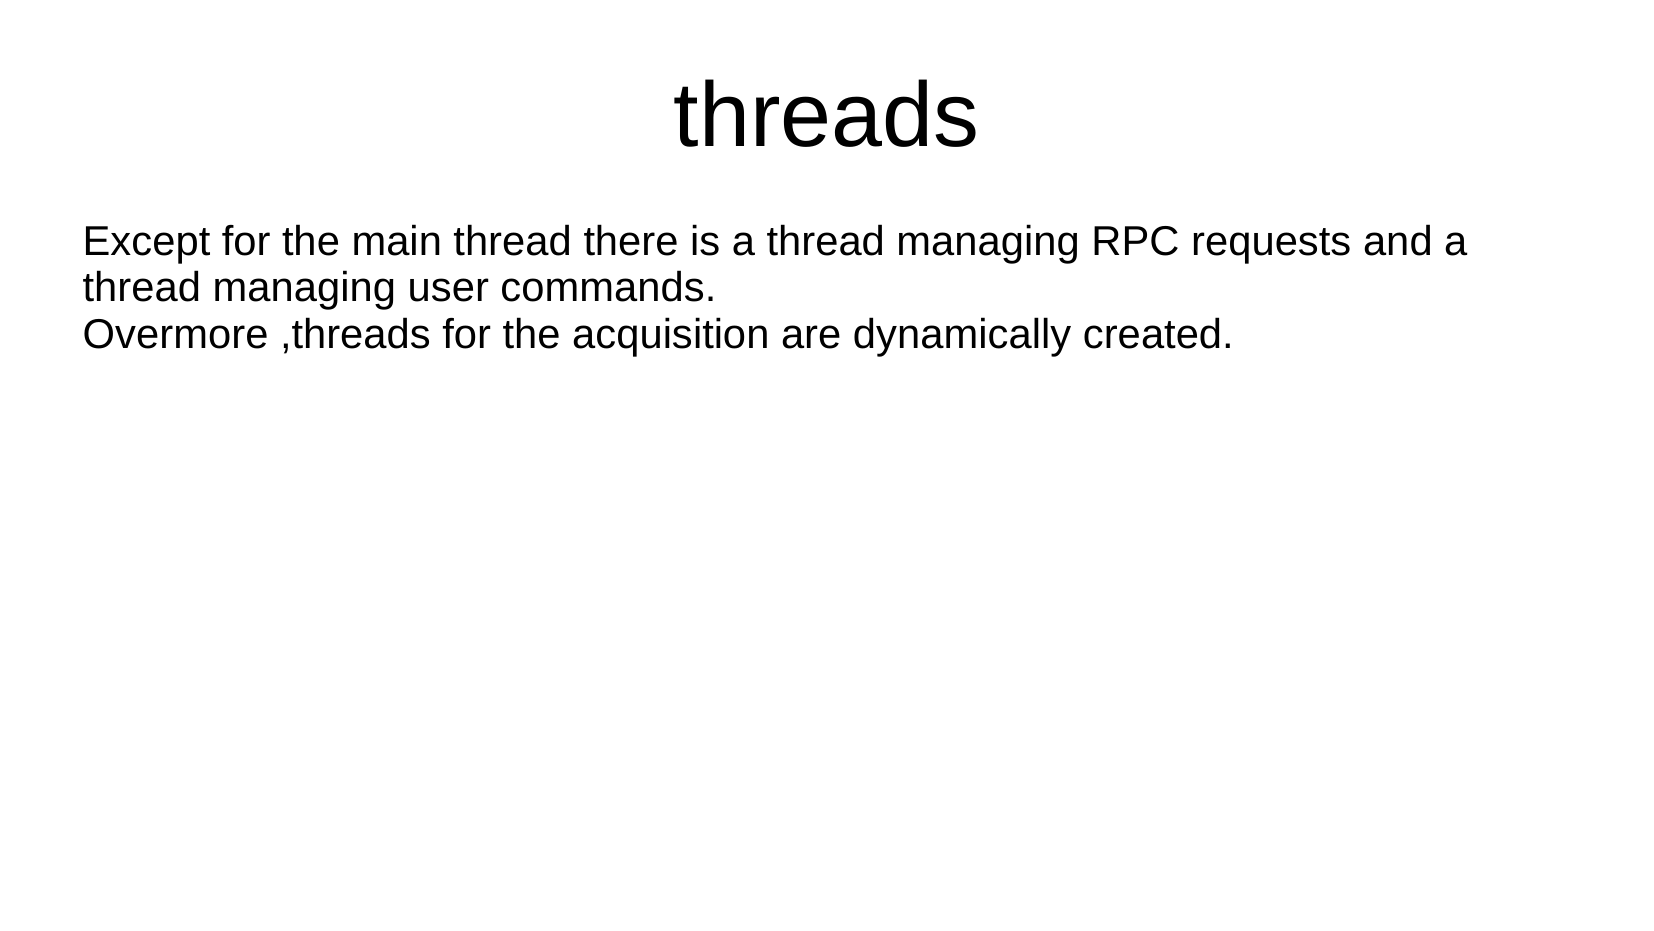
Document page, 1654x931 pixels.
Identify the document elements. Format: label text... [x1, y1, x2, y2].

subtitle Except for the main thread there is a thread managing RPC requests and a thread managing user commands. Overmore ,threads for the acquisition are dynamically created. [82, 217, 1571, 758]
title threads [82, 37, 1571, 193]
